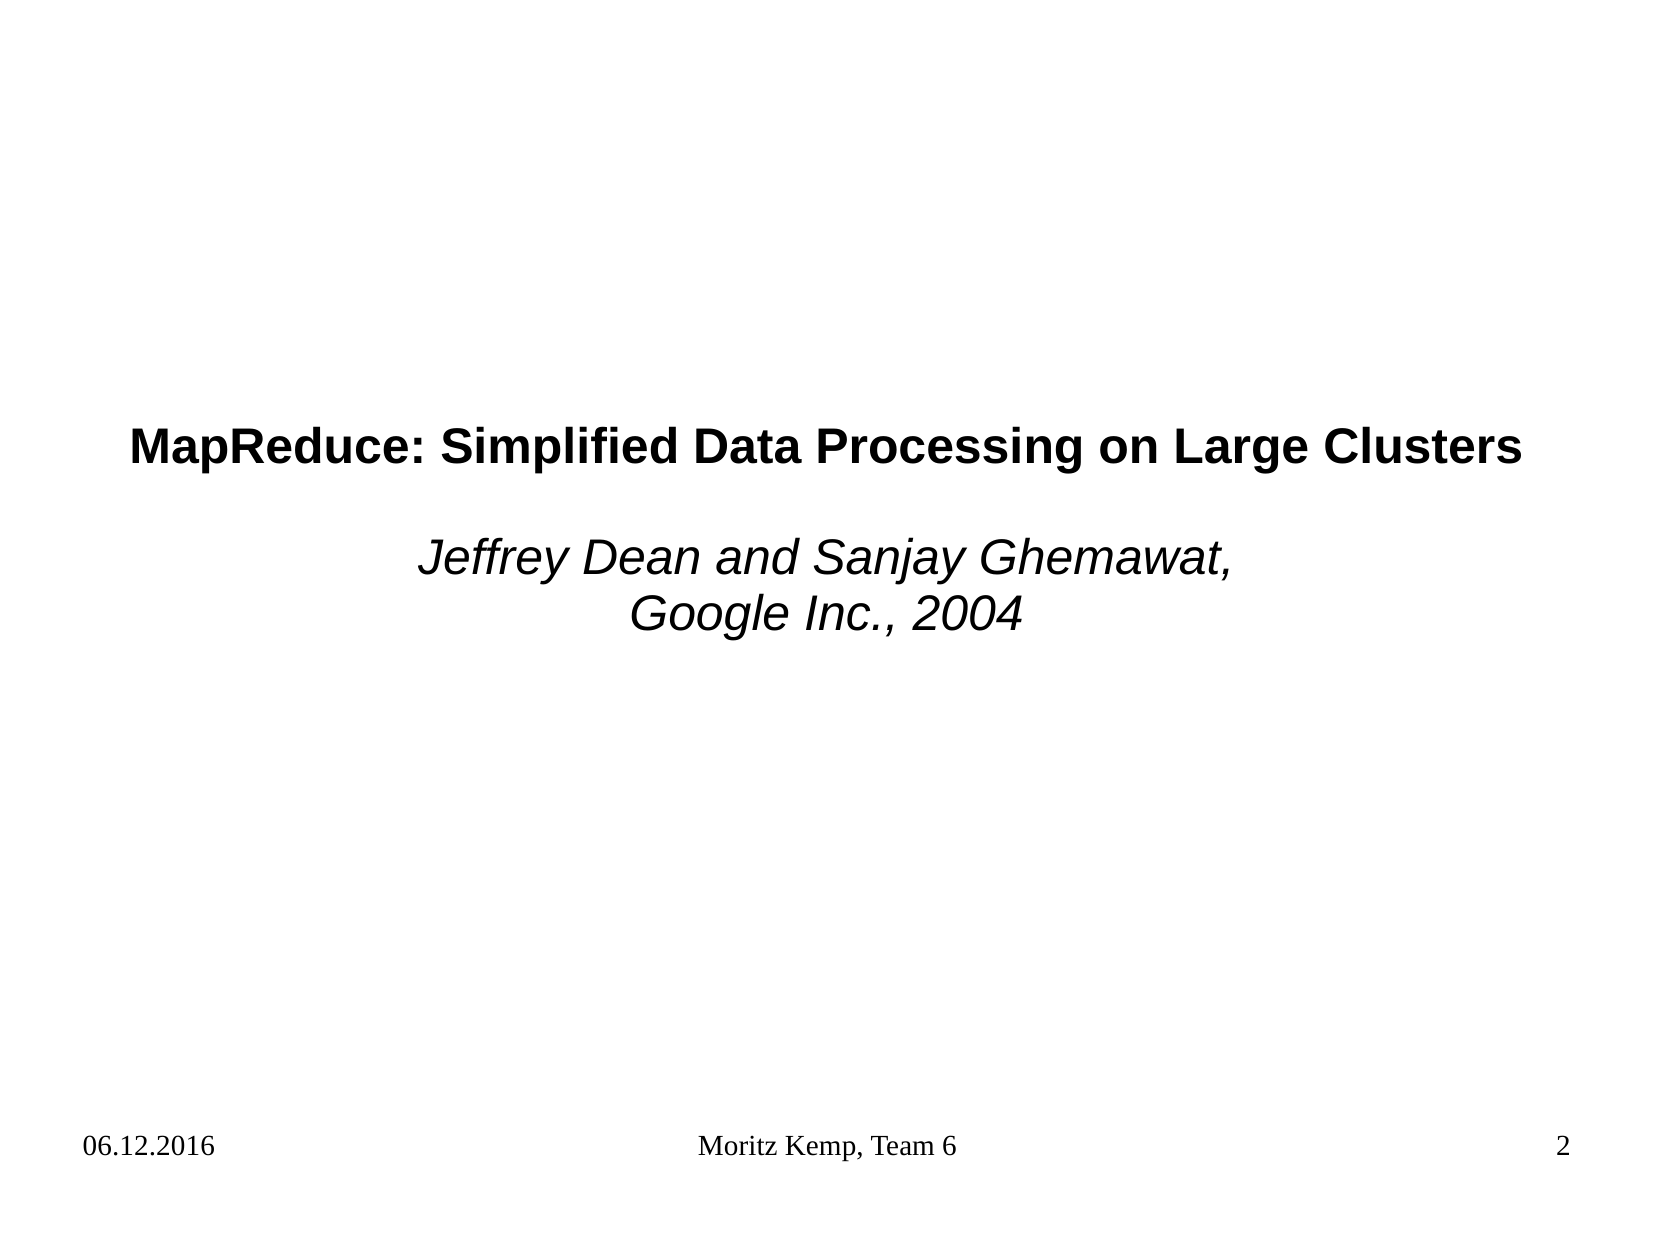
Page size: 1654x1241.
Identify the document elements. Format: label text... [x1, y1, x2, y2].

subtitle MapReduce: Simplified Data Processing on Large Clusters Jeffrey Dean and Sanjay Ghemawat, Google Inc., 2004 [82, 49, 1571, 1010]
